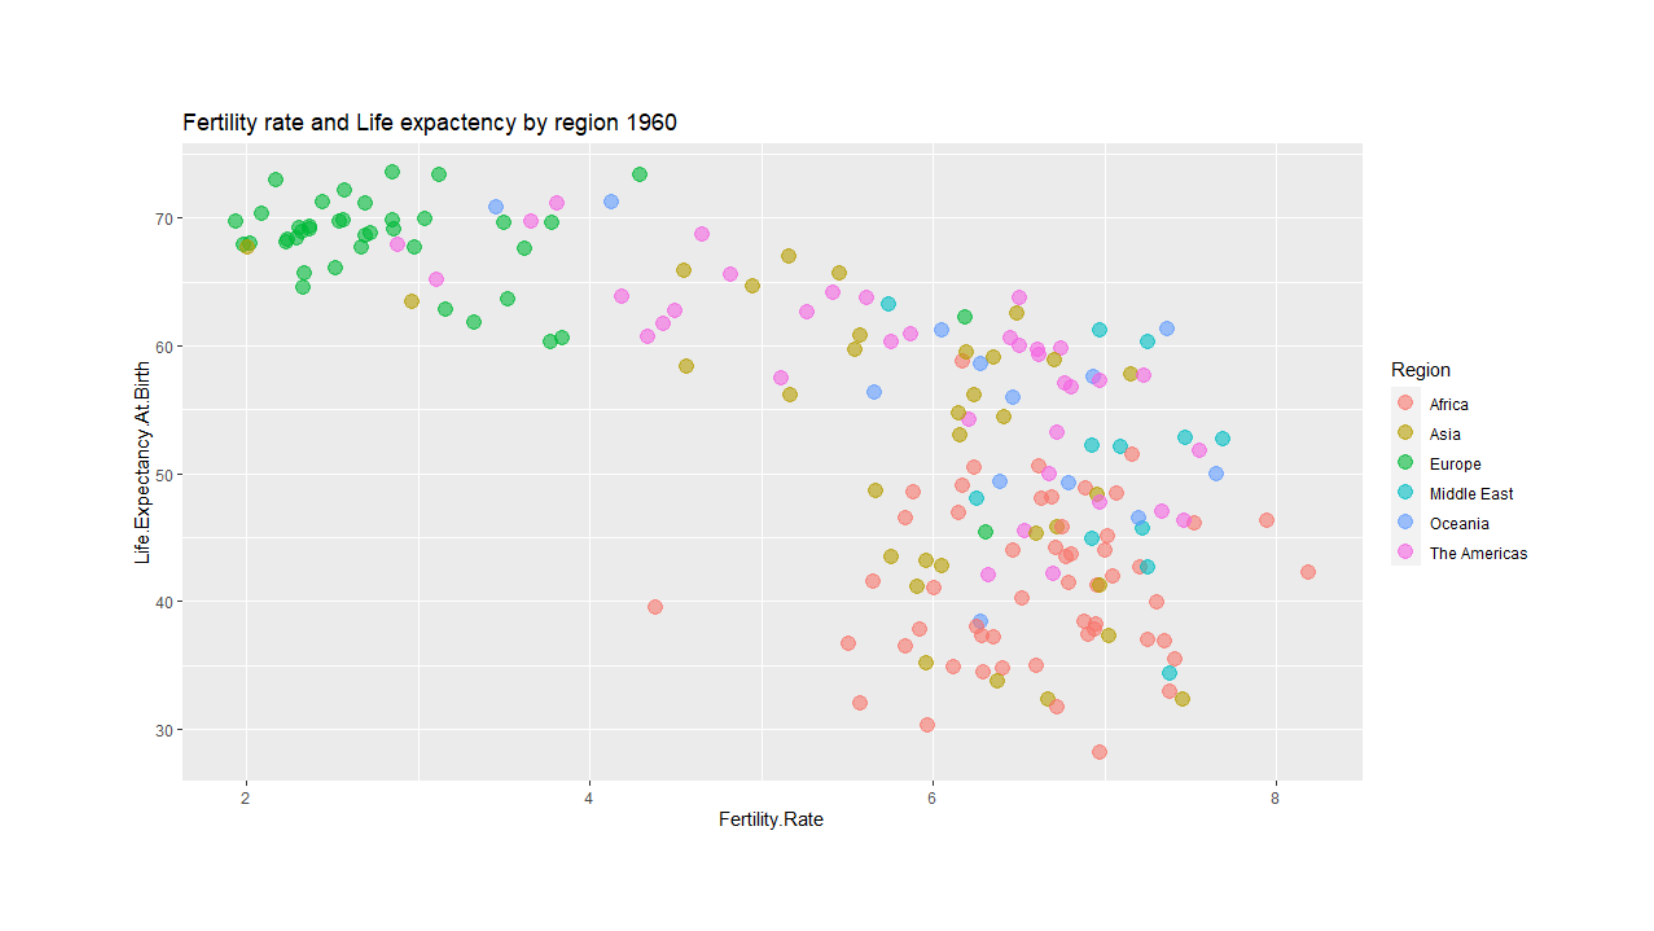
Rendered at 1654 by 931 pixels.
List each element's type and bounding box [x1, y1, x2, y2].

picture [123, 102, 1548, 839]
